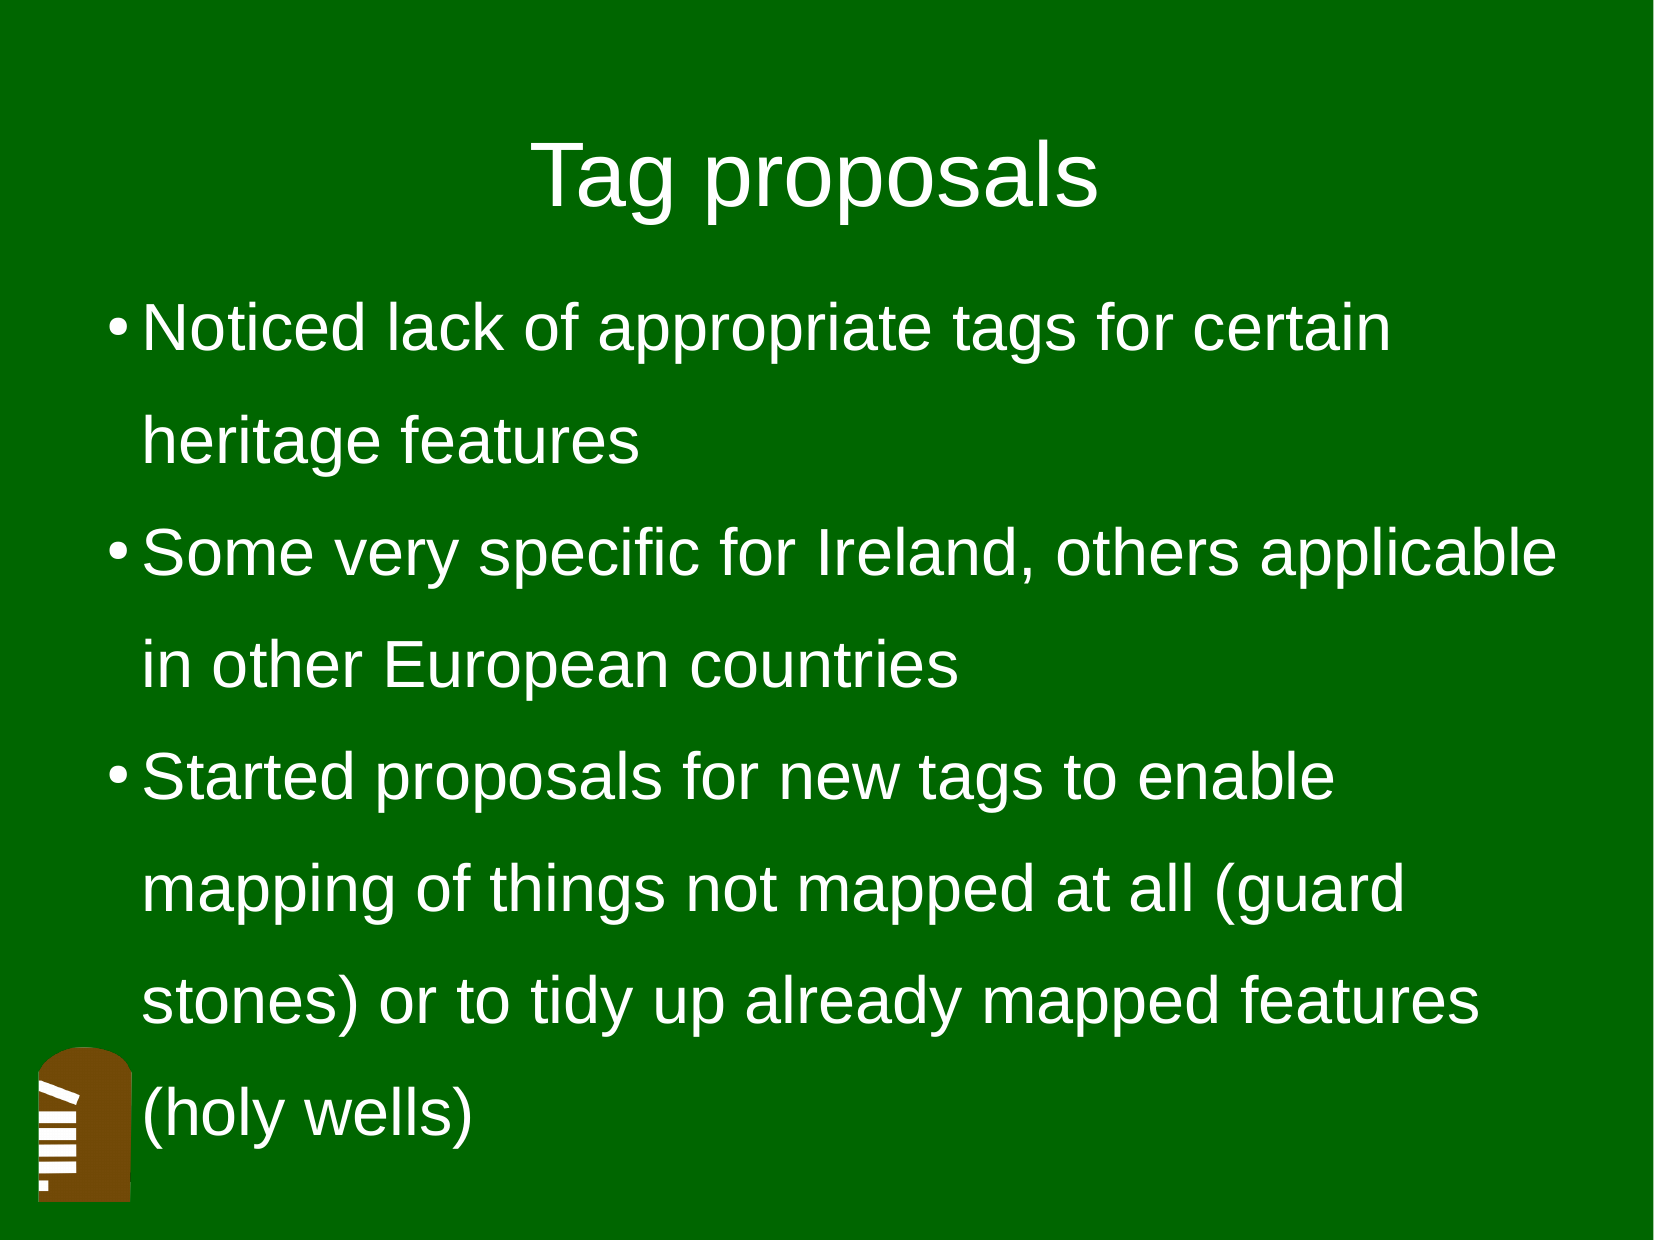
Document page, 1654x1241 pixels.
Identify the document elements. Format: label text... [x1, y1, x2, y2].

picture [0, 1032, 178, 1217]
title Tag proposals [70, 70, 1559, 278]
subtitle Noticed lack of appropriate tags for certain heritage features Some very specific for Ireland, others applicable in other European countries Started proposals for new tags to enable mapping of things not mapped at all (guard stones) or to tidy up already mapped features (holy wells) [106, 271, 1595, 1132]
